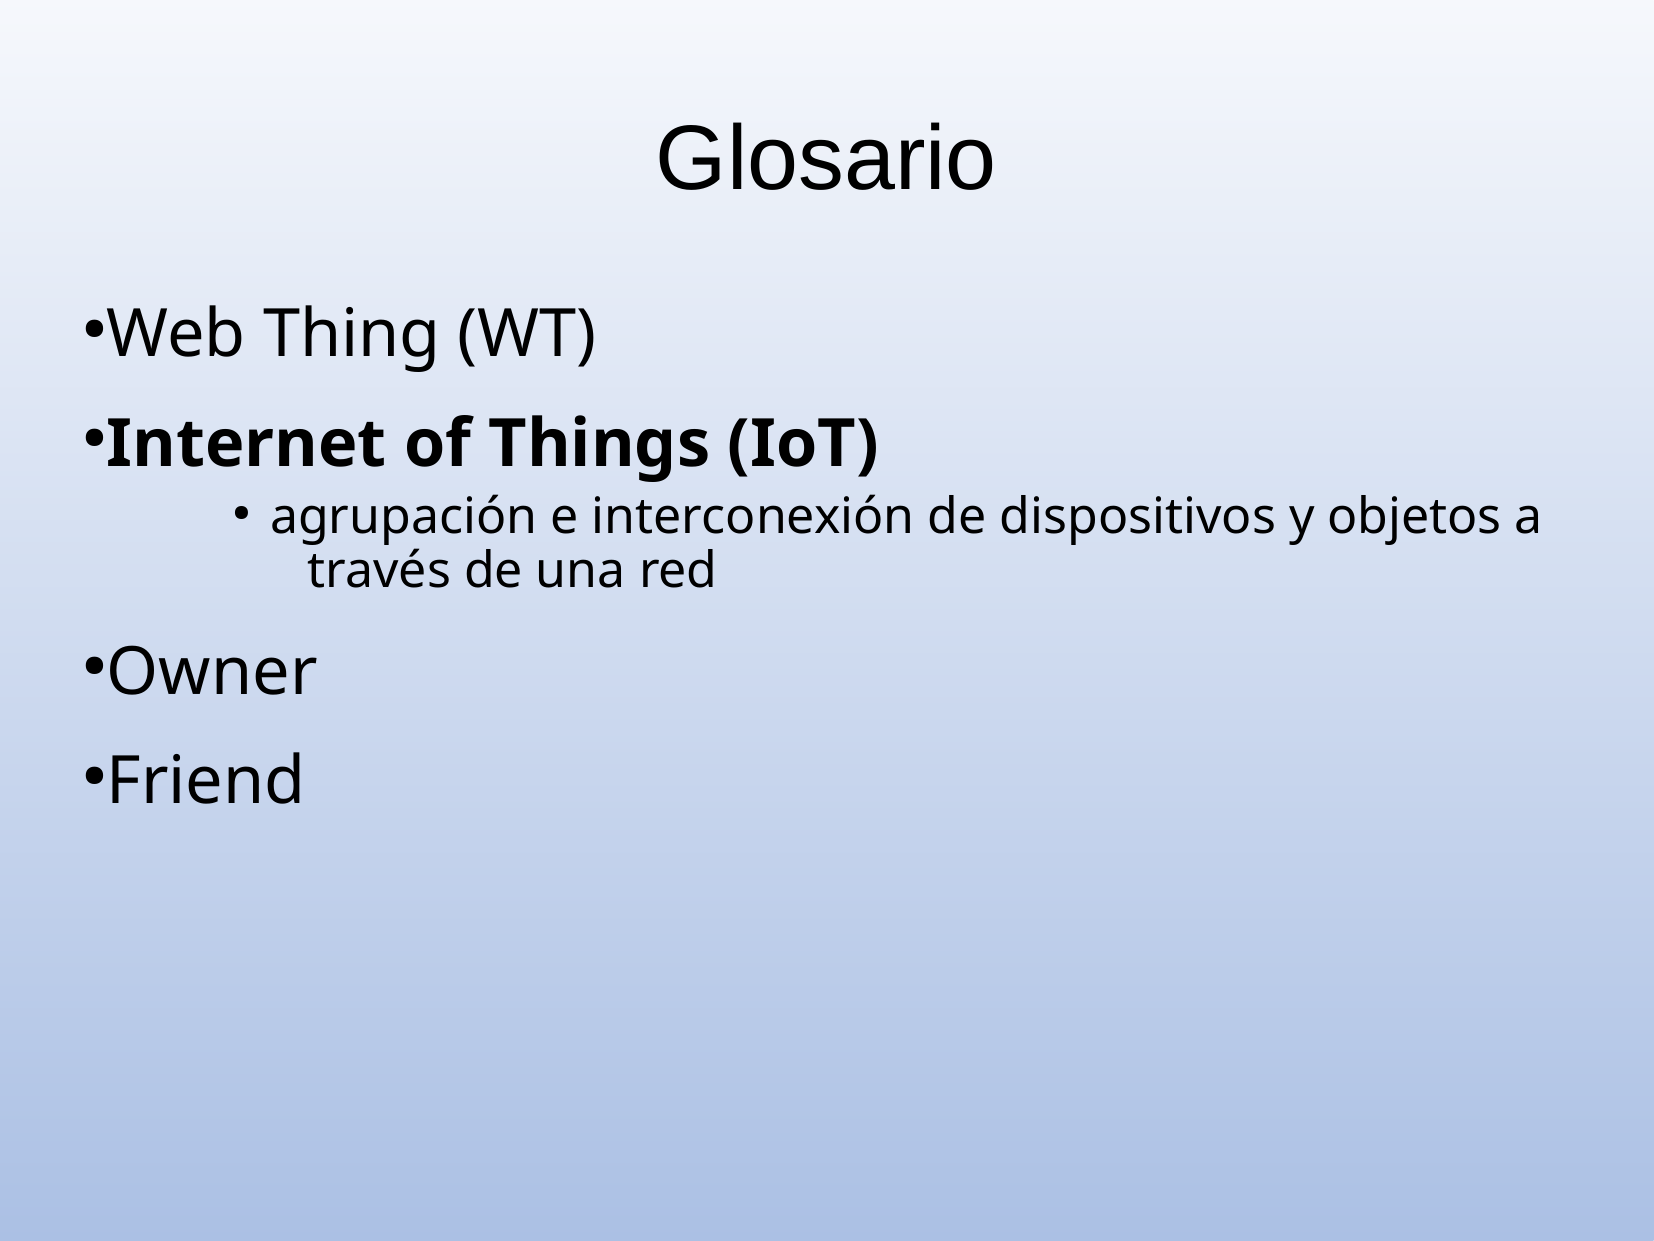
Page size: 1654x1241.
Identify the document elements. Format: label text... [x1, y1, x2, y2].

list Web Thing (WT) Internet of Things (IoT) agrupación e interconexión de dispositivos y objetos a través de una red Owner Friend [82, 290, 1571, 1010]
title Glosario [82, 49, 1571, 257]
